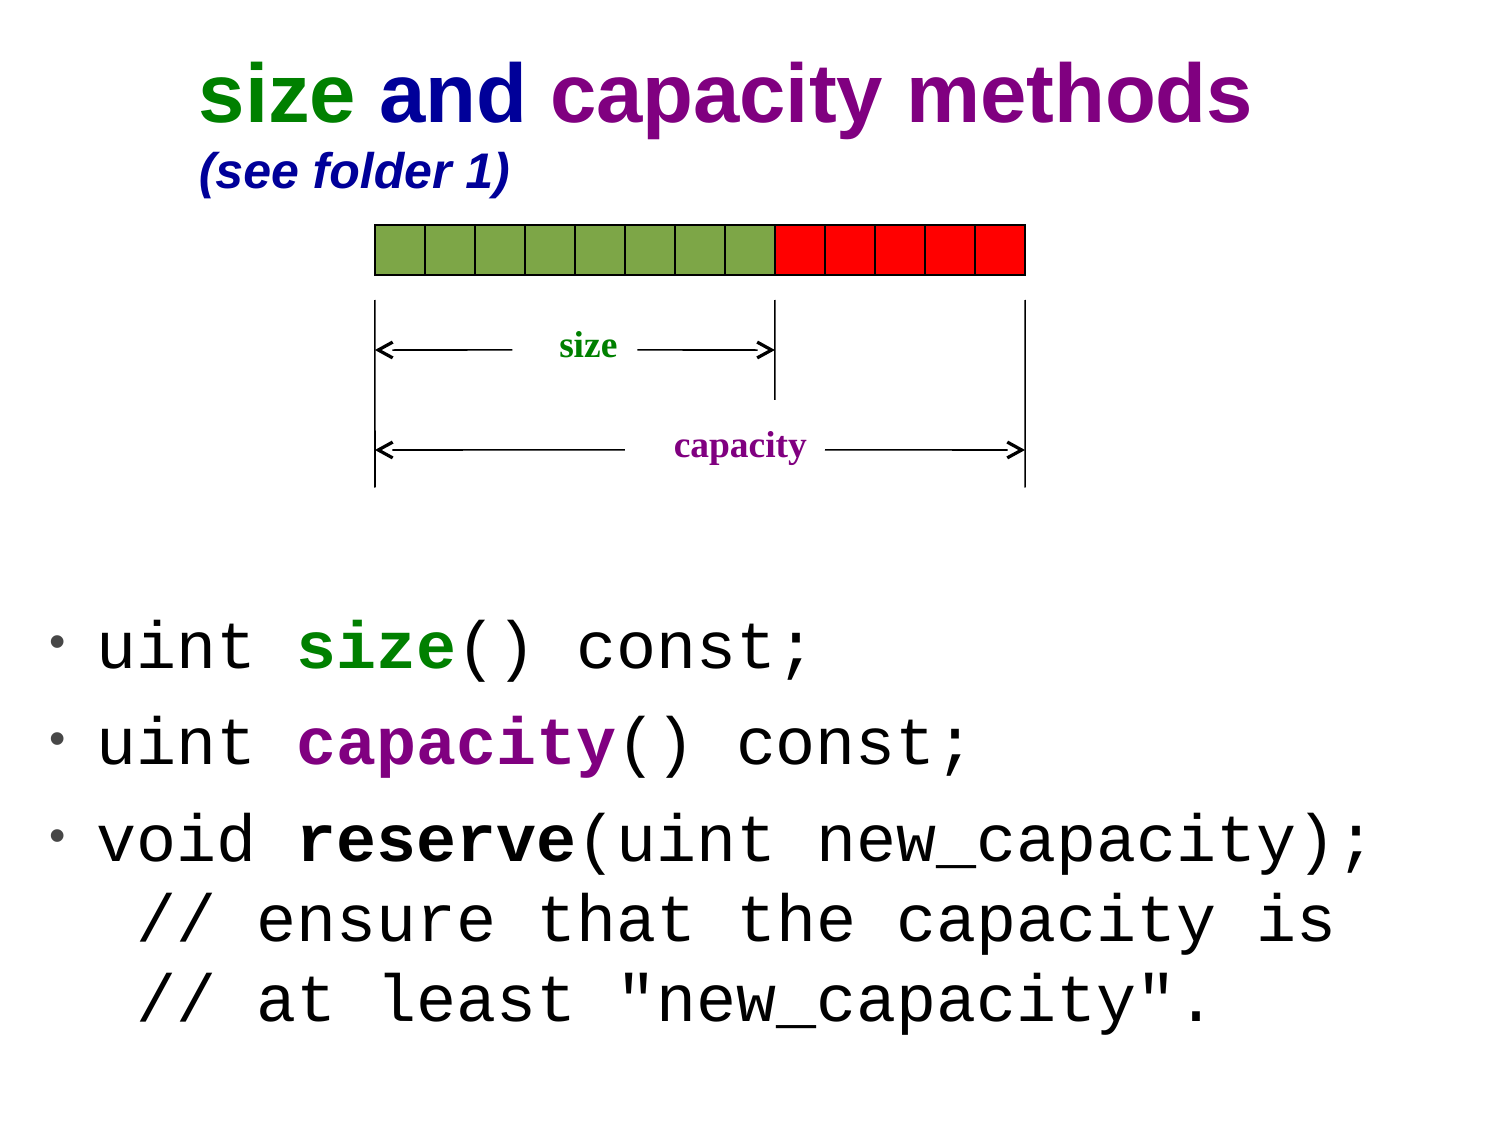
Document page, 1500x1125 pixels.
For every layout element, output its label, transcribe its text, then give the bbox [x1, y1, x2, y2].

text_box capacity [624, 412, 823, 473]
list uint size() const; uint capacity() const; void reserve(uint new_capacity); // ensure that the capacity is // at least "new_capacity". [49, 215, 1468, 1040]
title size and capacity methods (see folder 1) [198, 32, 1468, 206]
text_box size [525, 312, 633, 373]
text_box [375, 224, 1026, 276]
